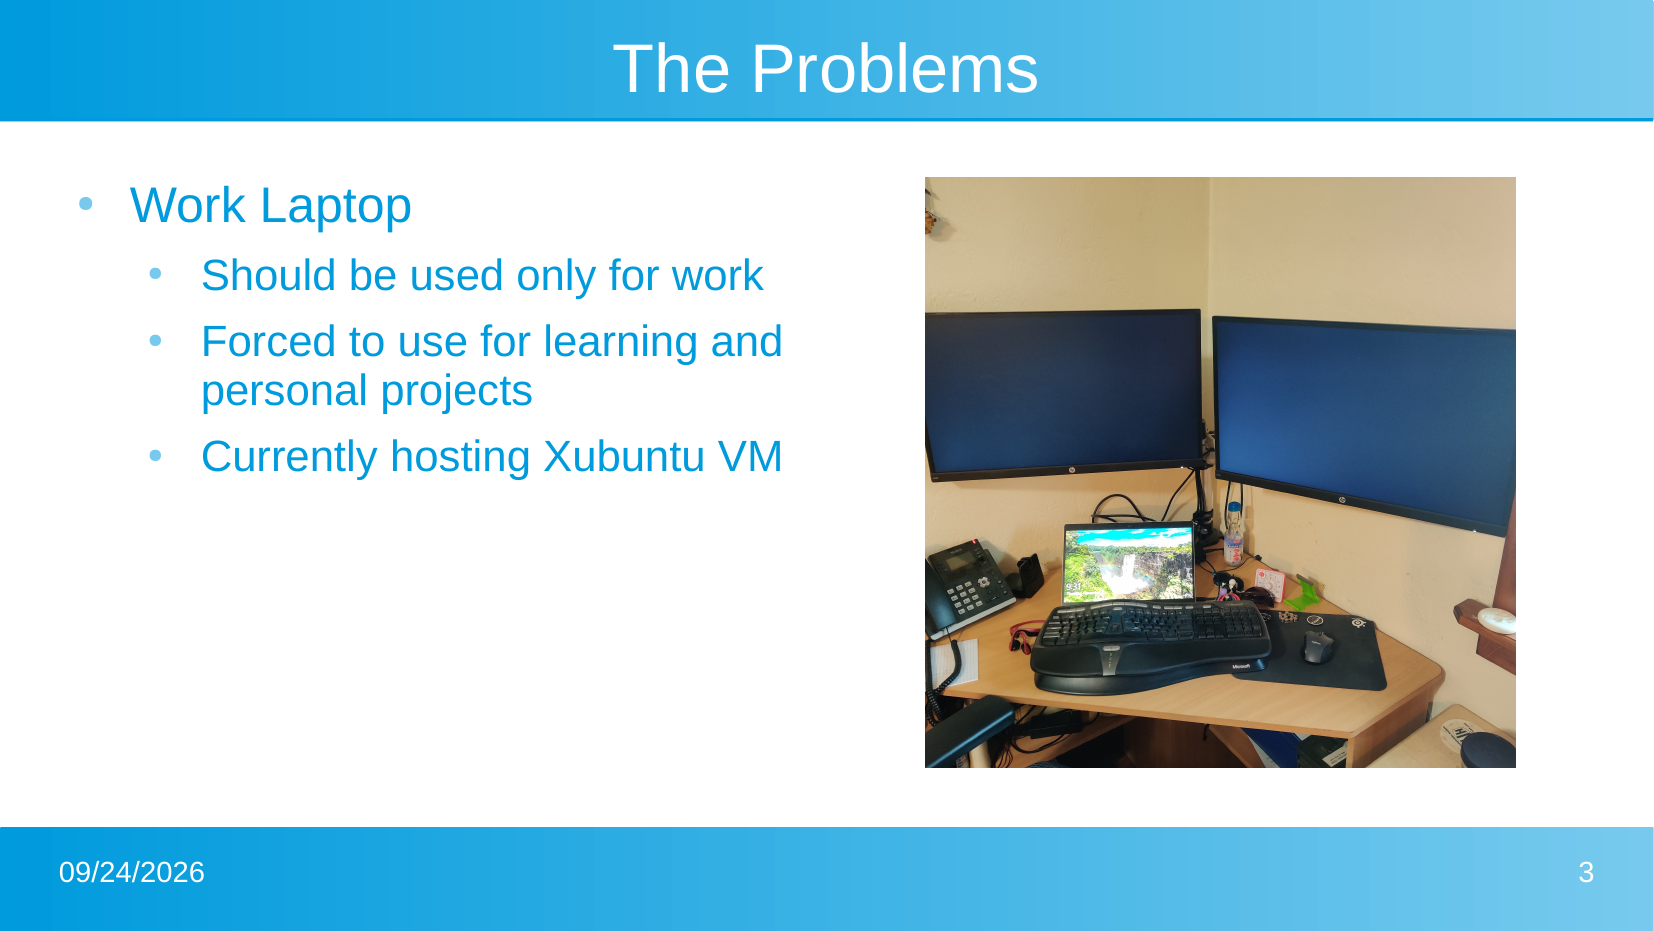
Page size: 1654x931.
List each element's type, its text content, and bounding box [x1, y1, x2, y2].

list Work Laptop Should be used only for work Forced to use for learning and personal projects Currently hosting Xubuntu VM [59, 177, 809, 768]
title The Problems [59, 29, 1595, 108]
picture [925, 177, 1516, 768]
